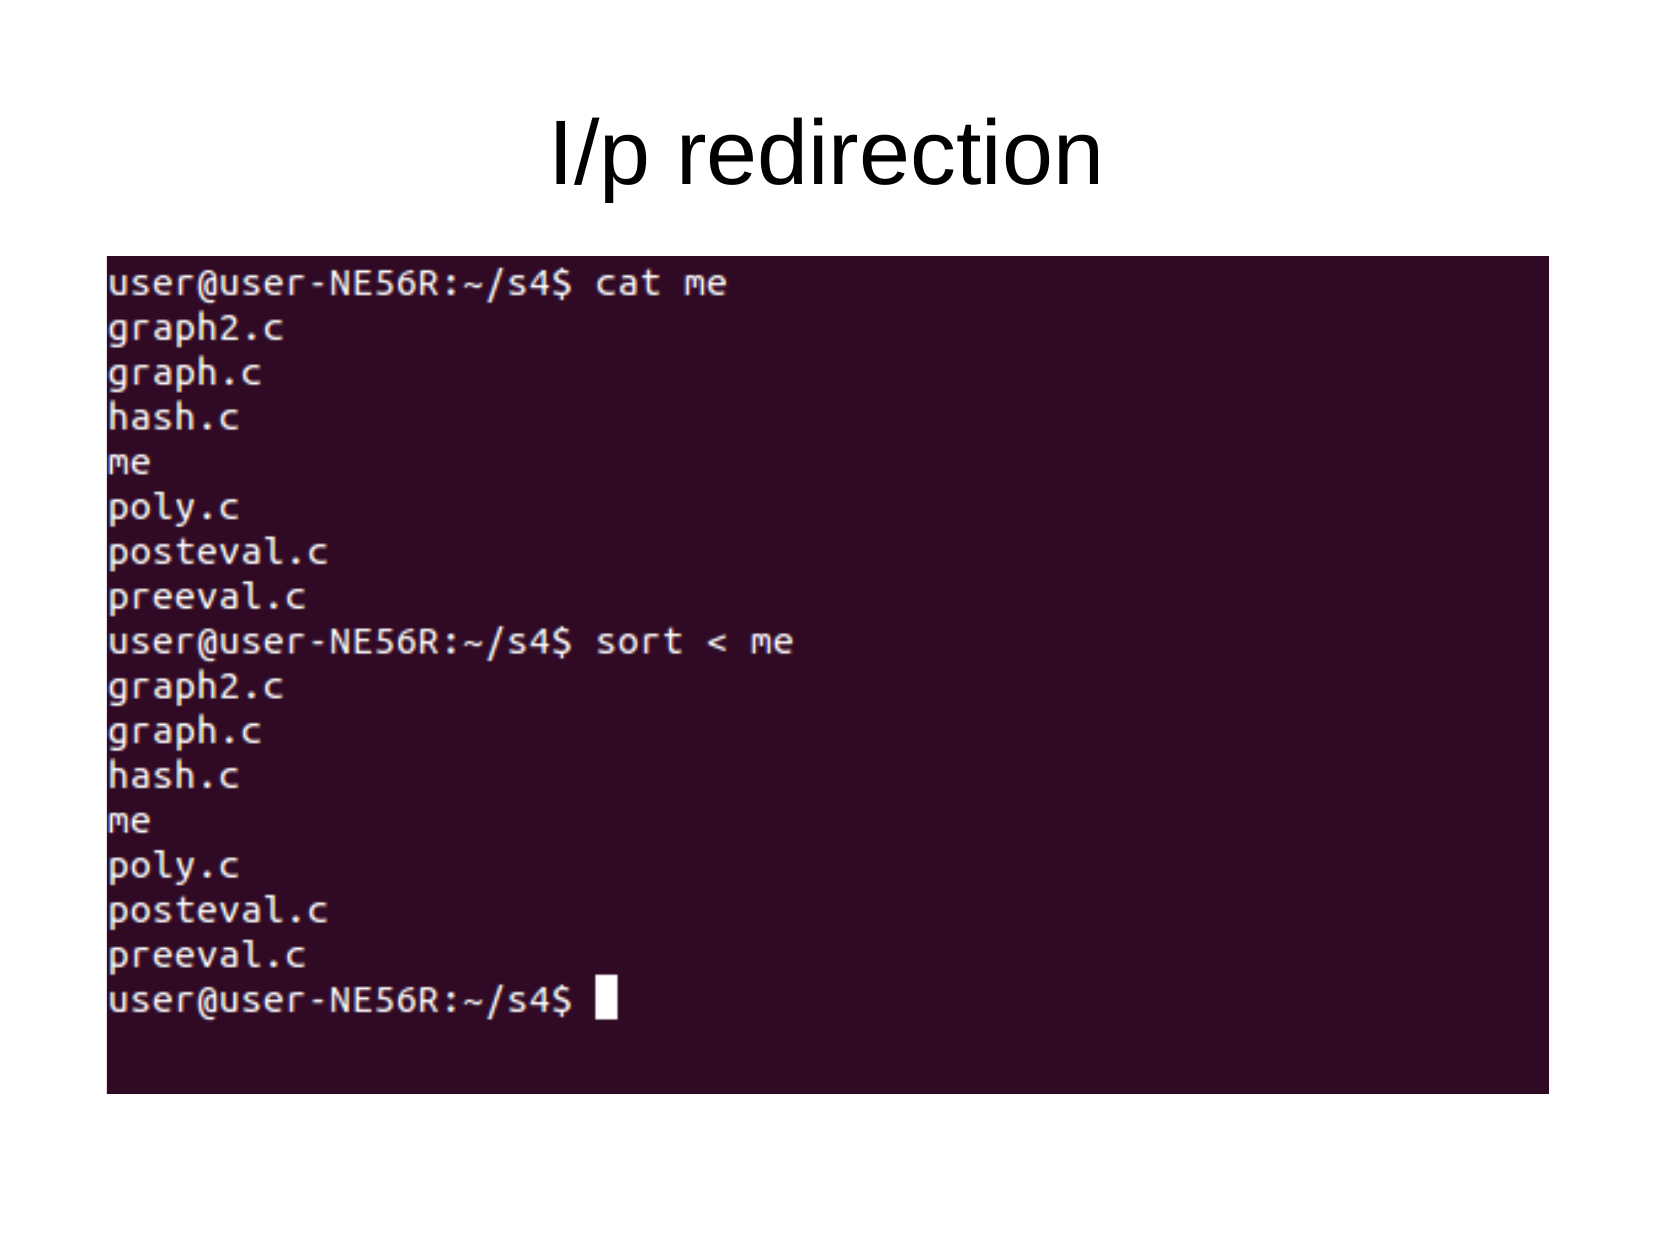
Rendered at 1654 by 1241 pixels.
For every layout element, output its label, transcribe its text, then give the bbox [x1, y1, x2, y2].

title I/p redirection [82, 49, 1571, 257]
picture [106, 256, 1549, 1094]
